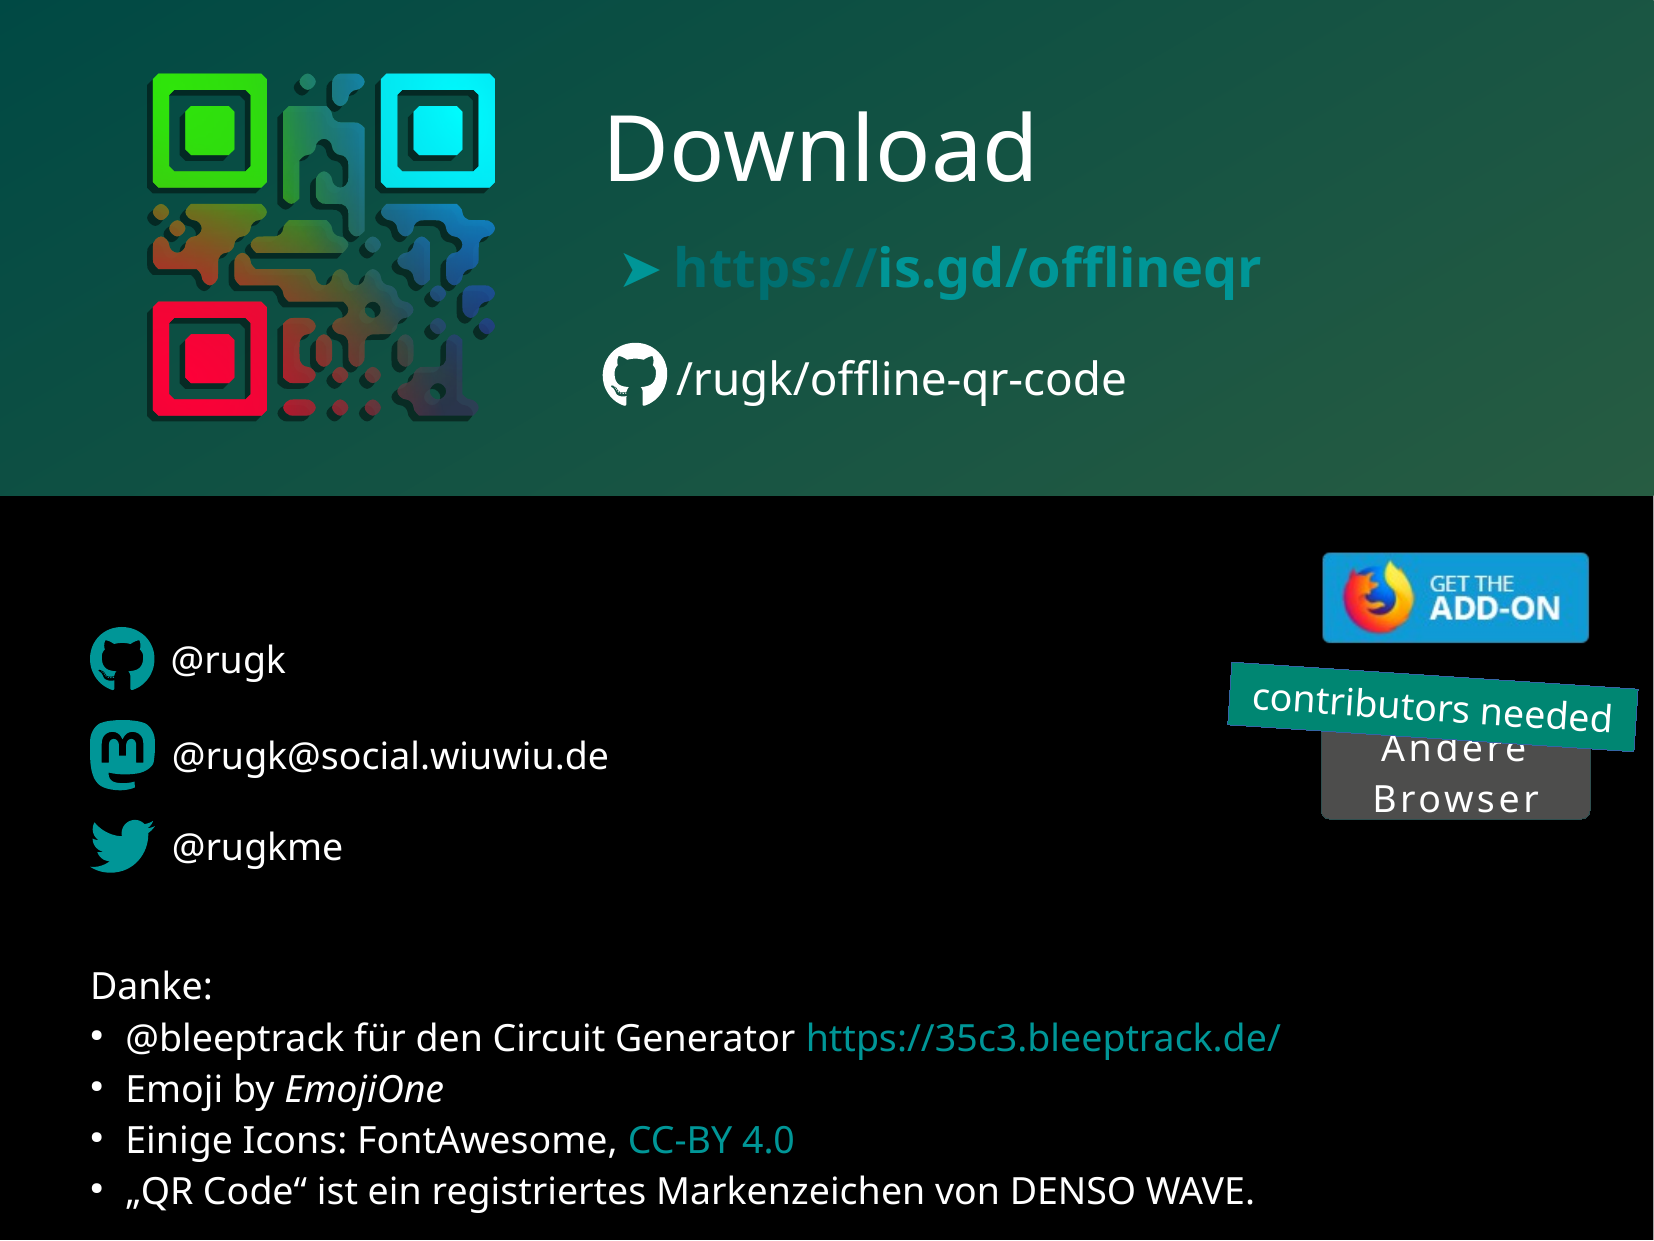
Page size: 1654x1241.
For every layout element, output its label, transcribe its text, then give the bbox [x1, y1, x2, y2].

text_box @rugk [170, 629, 721, 691]
text_box [90, 626, 155, 691]
text_box [0, 0, 1654, 496]
text_box Andere Browser [1321, 732, 1591, 820]
title Download [602, 85, 1499, 206]
picture [147, 73, 496, 422]
picture [1321, 551, 1591, 646]
text_box contributors needed [1227, 662, 1639, 752]
text_box [90, 720, 155, 791]
text_box /rugk/offline-qr-code [661, 338, 1187, 410]
text_box @rugk@social.wiuwiu.de [171, 724, 722, 786]
text_box ➤ https://is.gd/offlineqr [602, 222, 1334, 304]
text_box @rugkme [171, 807, 382, 886]
text_box [90, 819, 155, 873]
subtitle Danke: @bleeptrack für den Circuit Generator https://35c3.bleeptrack.de/ Emoji by EmojiOne Einige Icons: FontAwesome, CC-BY 4.0 „QR Code“ ist ein registriertes Markenzeichen von DENSO WAVE. [90, 973, 1501, 1203]
